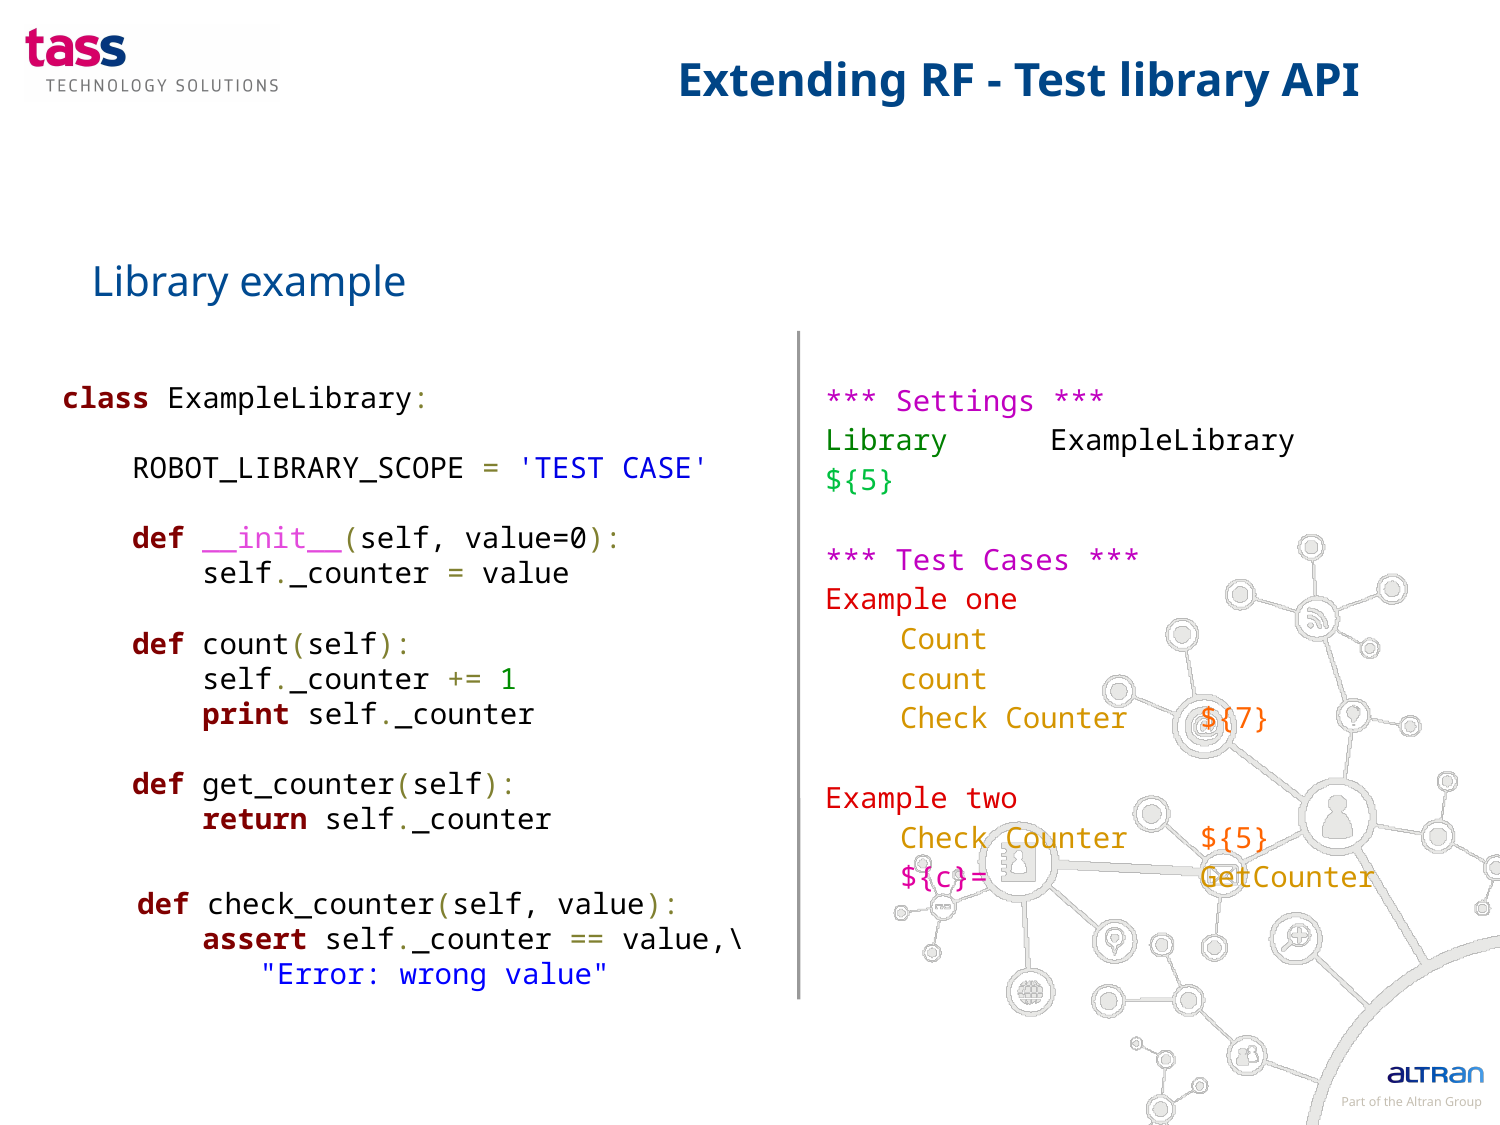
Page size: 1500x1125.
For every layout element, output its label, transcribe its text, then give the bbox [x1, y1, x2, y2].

title Extending RF - Test library API [336, 30, 1375, 126]
text_box *** Settings *** Library ExampleLibrary ${5} *** Test Cases *** Example one Count count Check Counter ${7} Example two Check Counter ${5} ${c}= GetCounter [810, 372, 1471, 833]
list class ExampleLibrary: ROBOT_LIBRARY_SCOPE = 'TEST CASE' def __init__(self, value=0): self._counter = value def count(self): self._counter += 1 print self._counter def get_counter(self): return self._counter def check_counter(self, value): assert self._counter == value,\ "Error: wrong value" [47, 371, 811, 1066]
picture [1385, 1064, 1485, 1087]
picture [24, 24, 280, 102]
list Library example [76, 196, 1468, 330]
